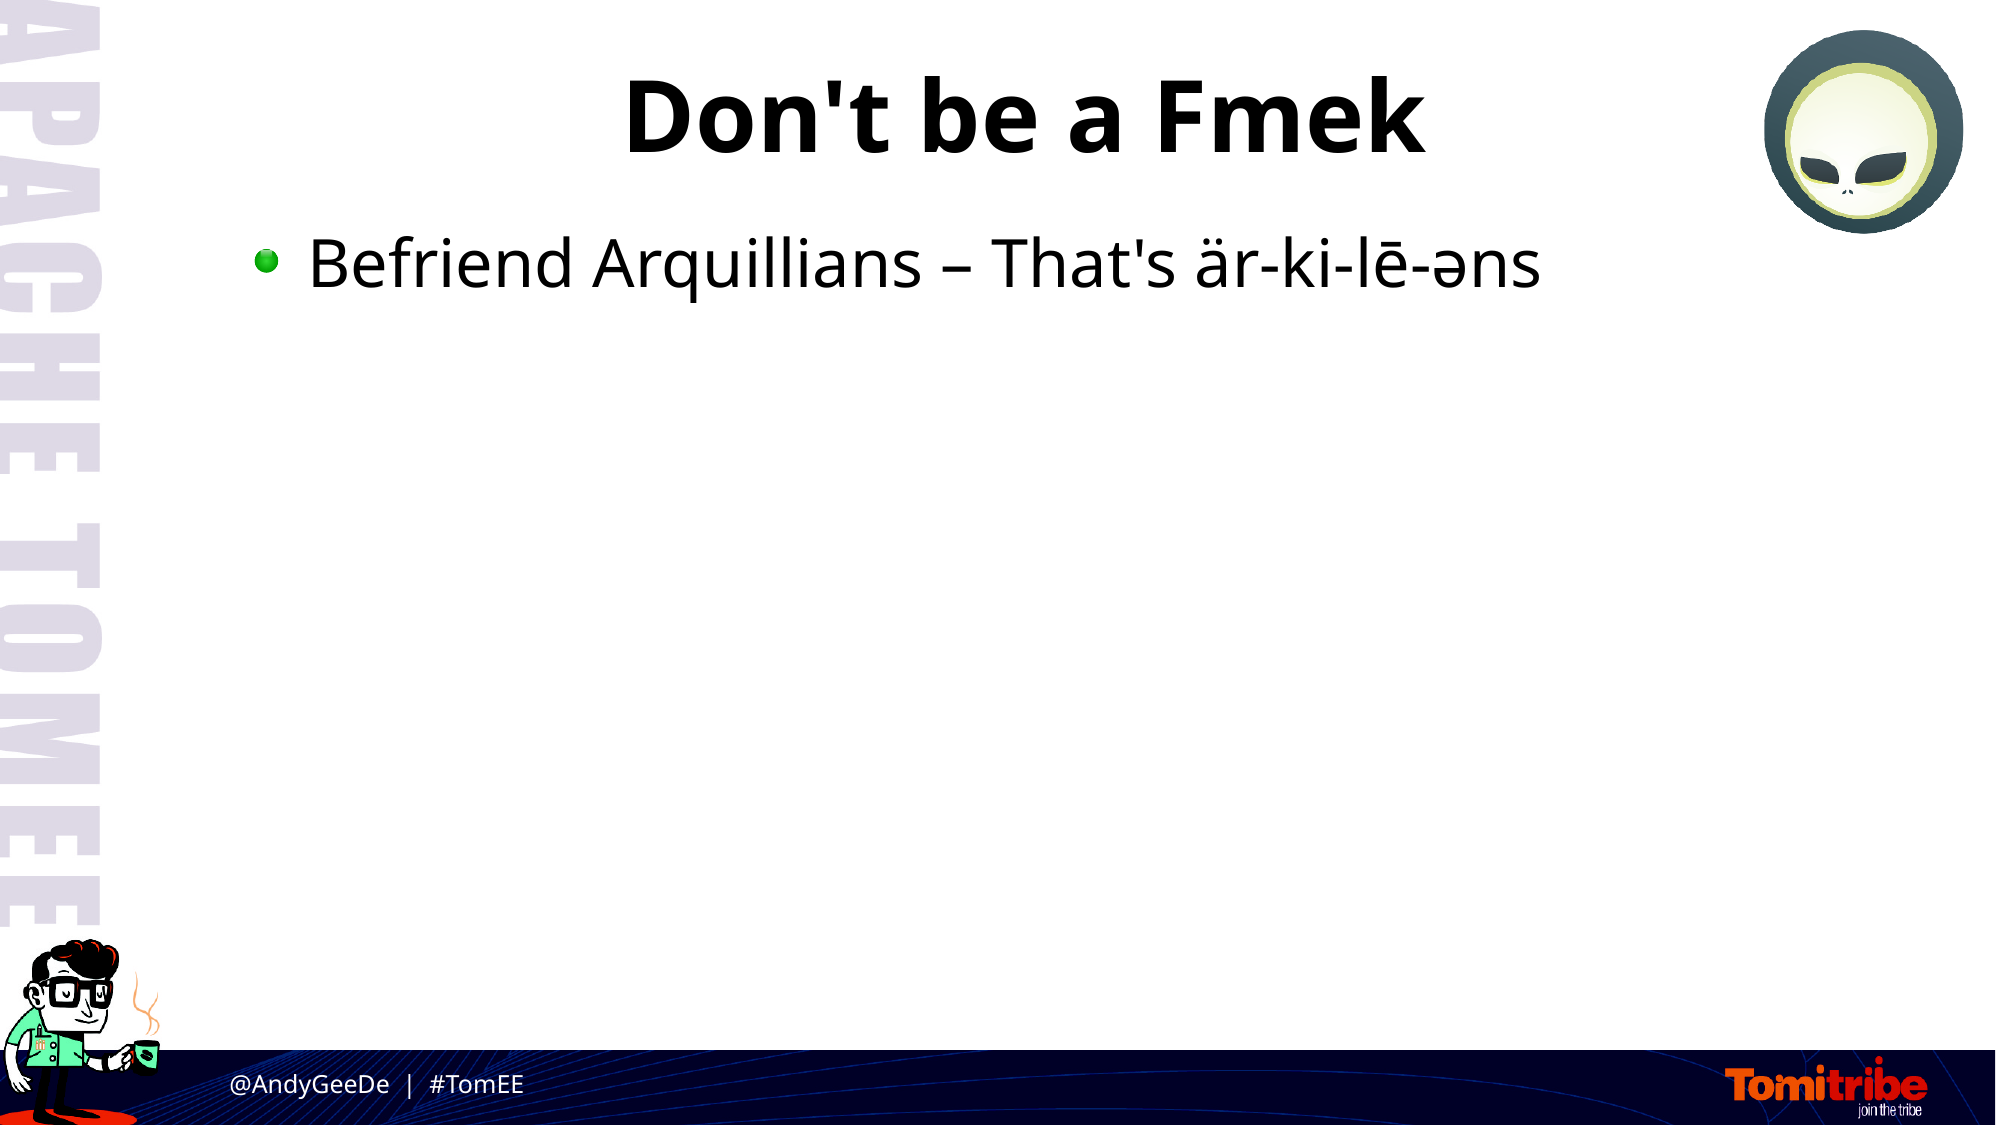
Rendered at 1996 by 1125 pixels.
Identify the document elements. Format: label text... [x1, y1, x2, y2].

picture [0, 0, 1996, 1125]
text_box @AndyGeeDe | #TomEE [214, 1060, 879, 1106]
list Befriend Arquillians – That's är-ki-lē-əns [236, 220, 1855, 954]
title Don't be a Fmek [153, 45, 1742, 189]
